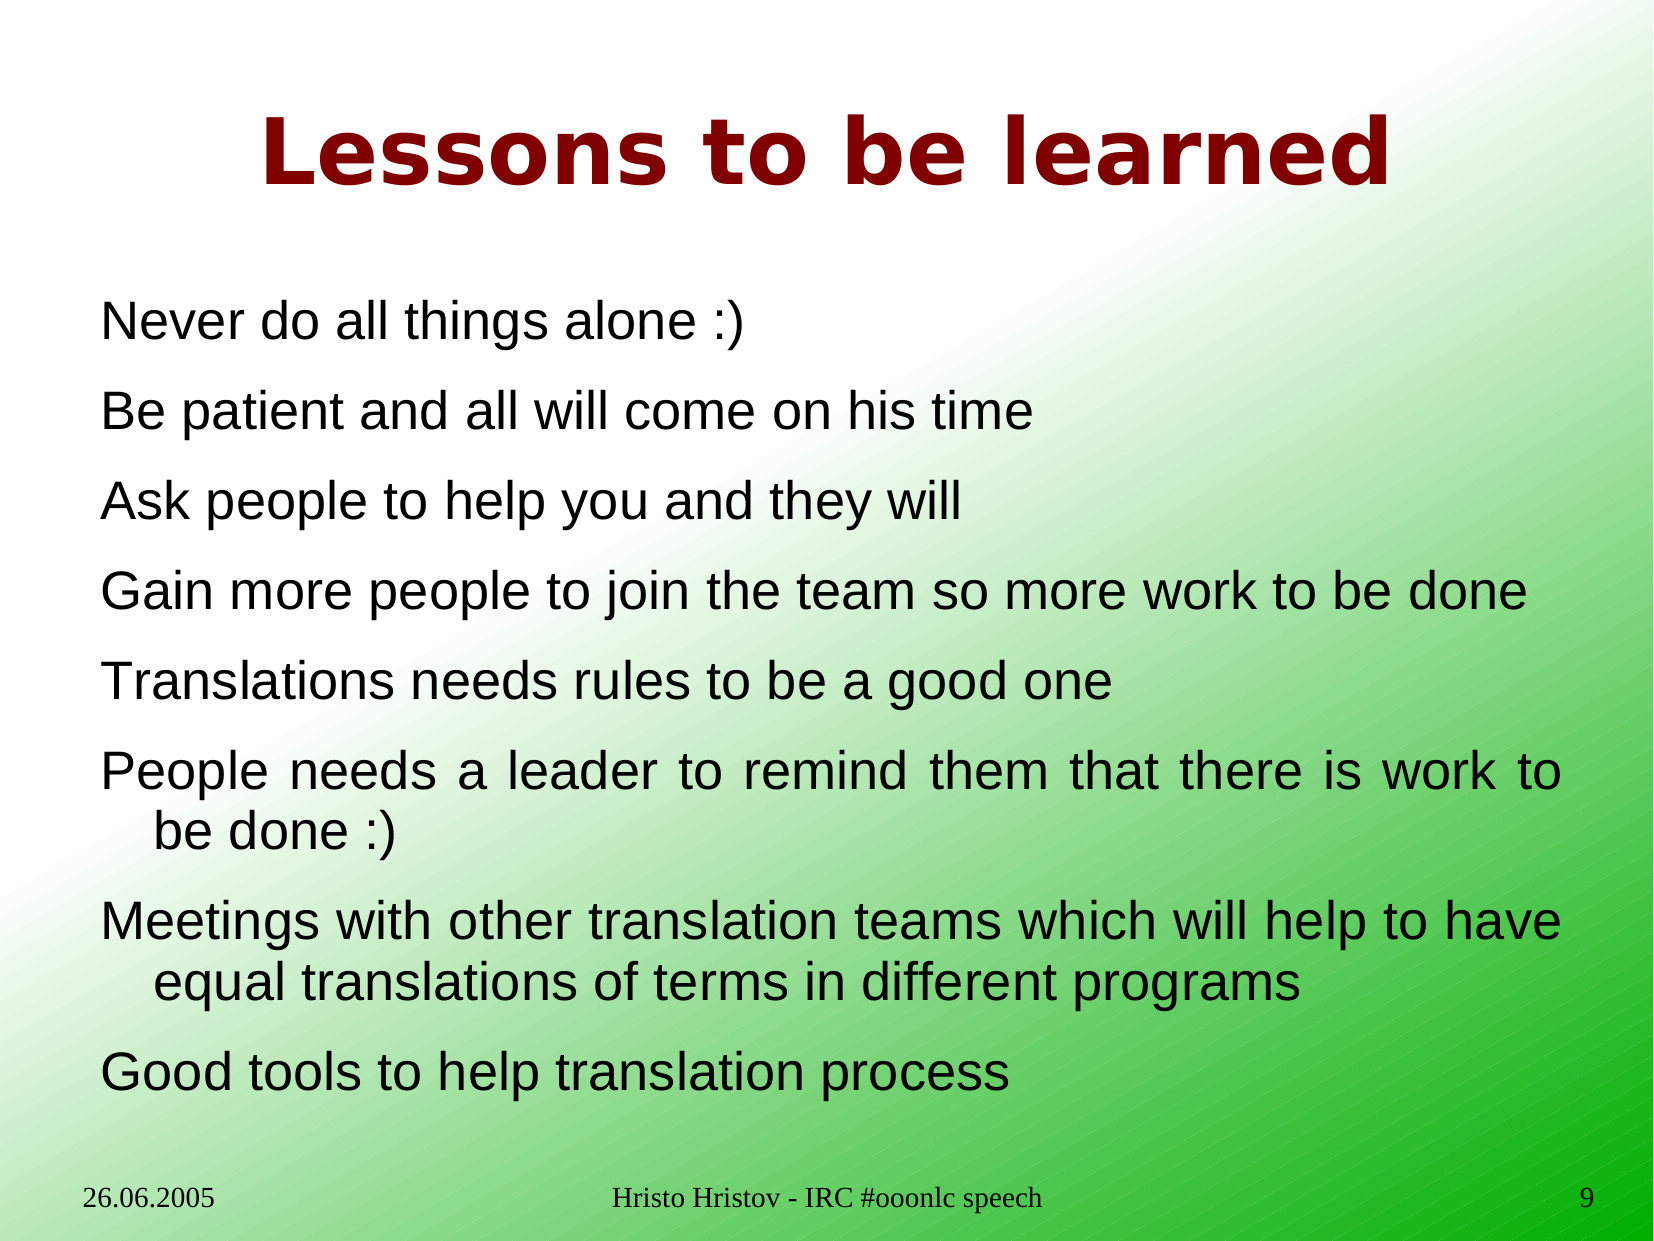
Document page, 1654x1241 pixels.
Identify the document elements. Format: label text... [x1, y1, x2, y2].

list Never do all things alone :) Be patient and all will come on his time Ask people to help you and they will Gain more people to join the team so more work to be done Translations needs rules to be a good one People needs a leader to remind them that there is work to be done :) Meetings with other translation teams which will help to have equal translations of terms in different programs Good tools to help translation process [82, 290, 1565, 1109]
title Lessons to be learned [82, 49, 1571, 257]
